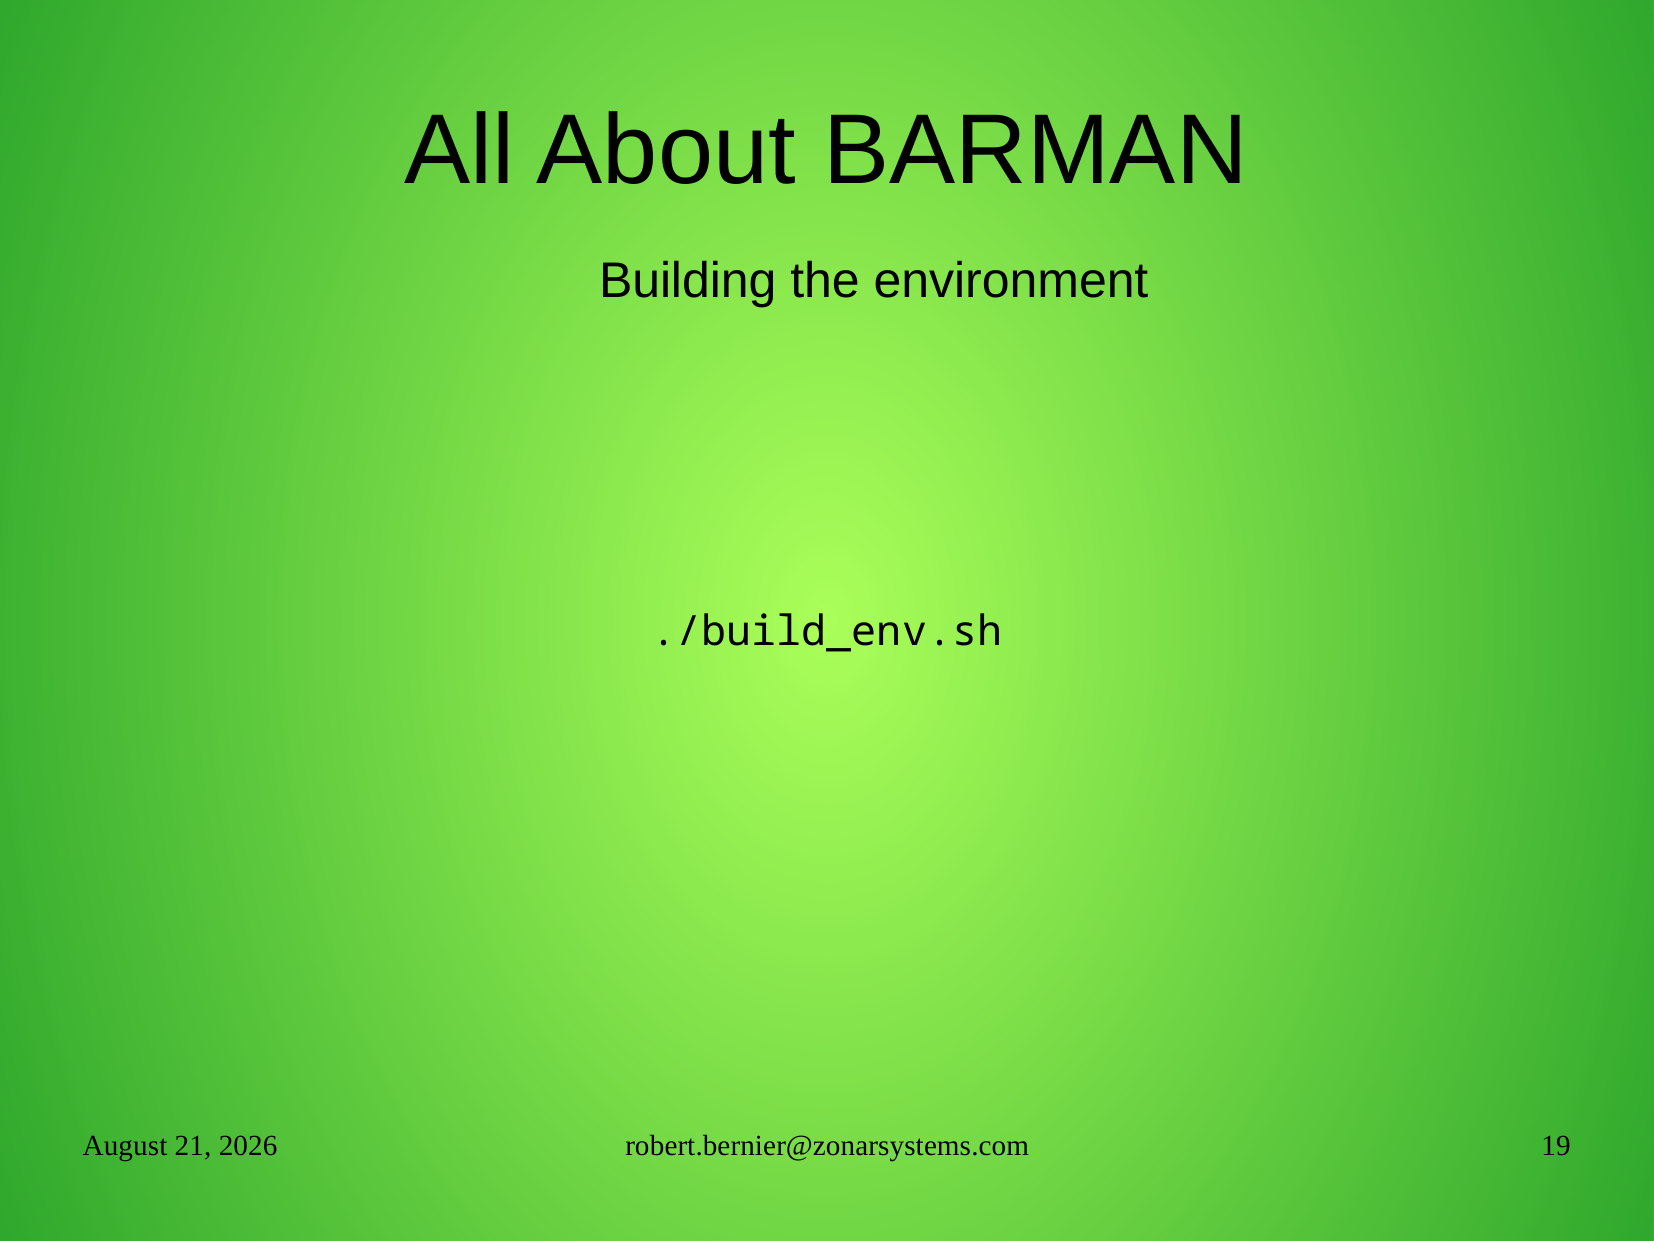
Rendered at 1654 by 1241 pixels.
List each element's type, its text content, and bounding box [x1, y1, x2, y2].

list ./build_env.sh [82, 334, 1571, 1054]
title All About BARMAN [82, 47, 1571, 252]
title Building the environment [413, 236, 1335, 325]
